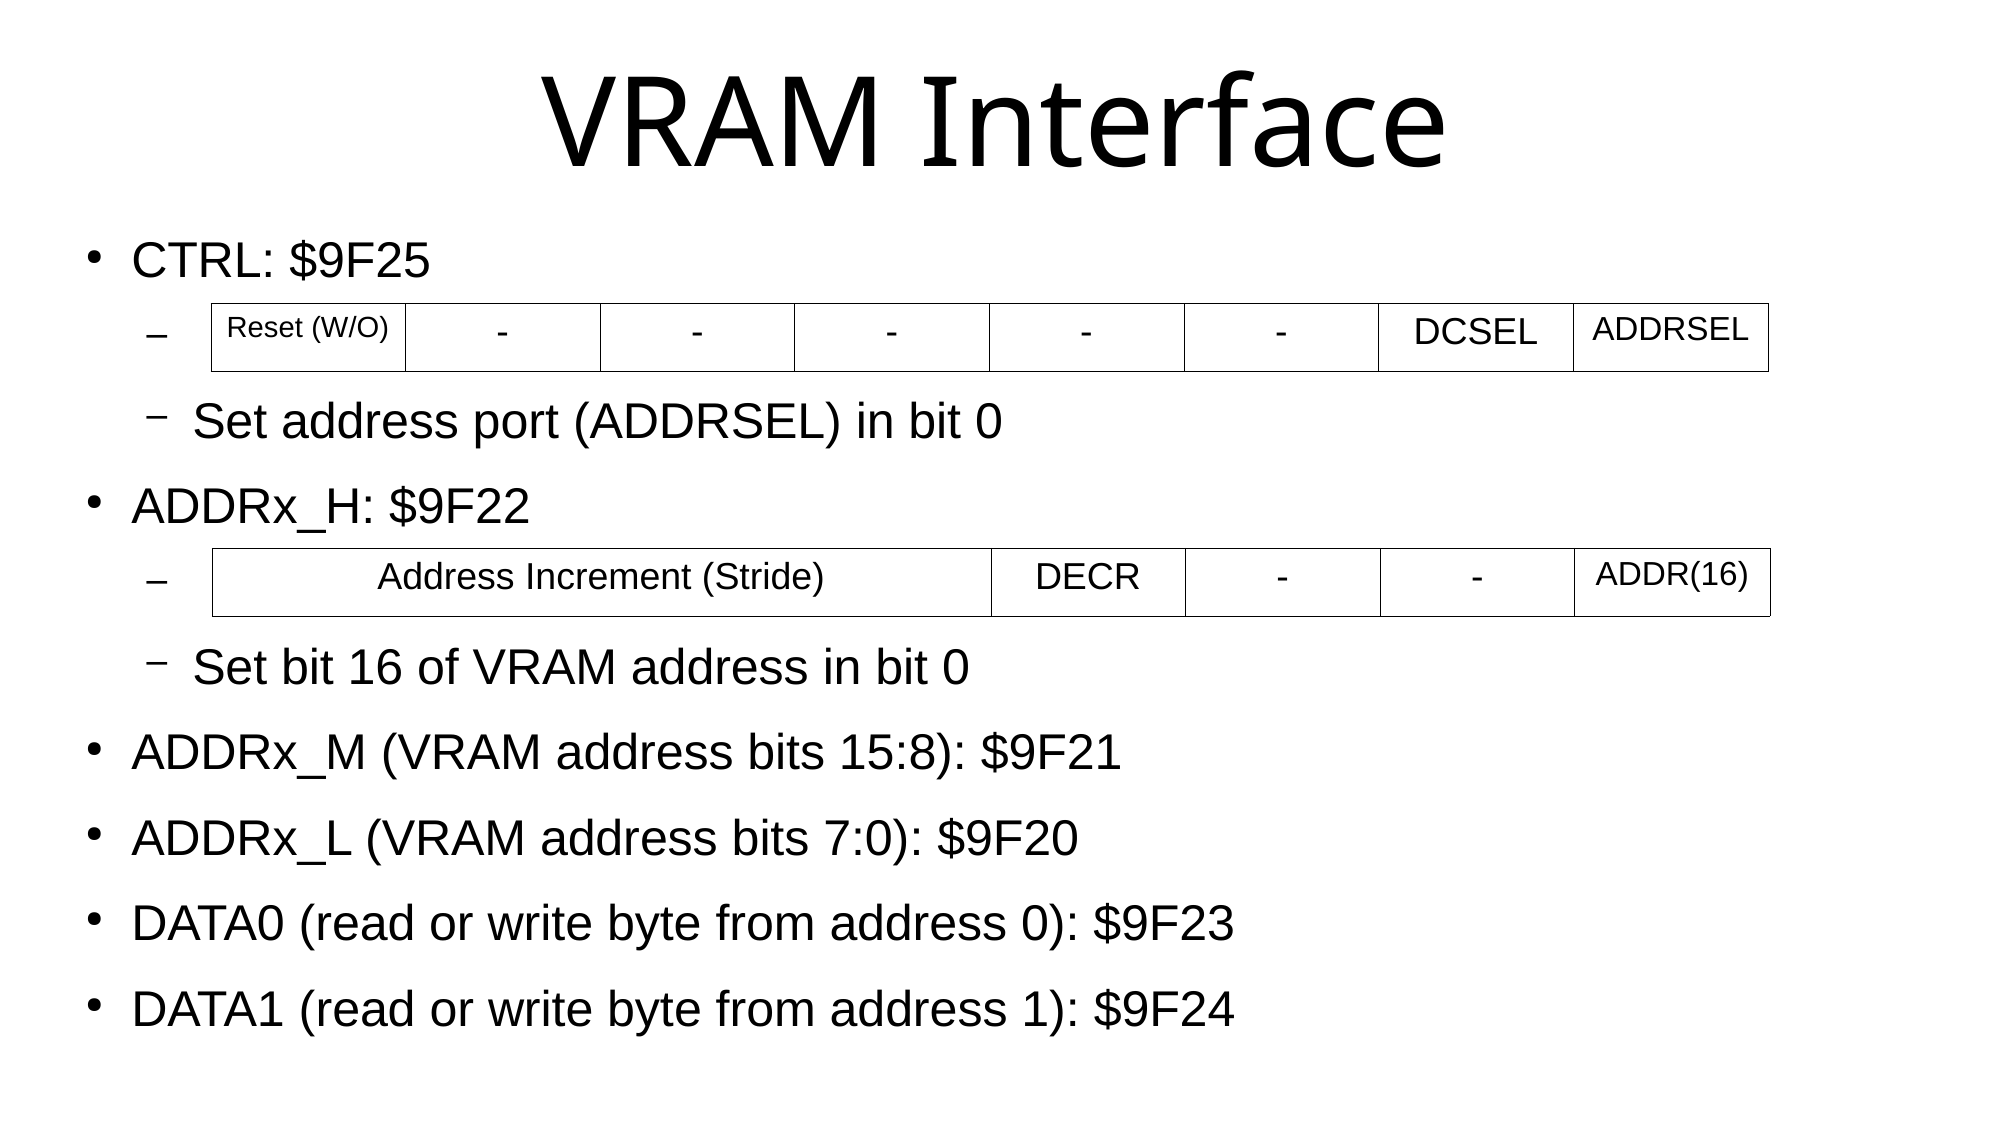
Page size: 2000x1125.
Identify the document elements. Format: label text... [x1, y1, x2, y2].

table_header - [795, 304, 989, 371]
table_header - [1186, 549, 1380, 616]
table_header ADDR(16) [1575, 549, 1770, 616]
table_header Address Increment (Stride) [213, 549, 991, 616]
table_header - [601, 304, 794, 371]
table_header Reset (W/O) [212, 304, 405, 371]
list CTRL: $9F25 Set address port (ADDRSEL) in bit 0 ADDRx_H: $9F22 Set bit 16 of VRAM address in bit 0 ADDRx_M (VRAM address bits 15:8): $9F21 ADDRx_L (VRAM address bits 7:0): $9F20 DATA0 (read or write byte from address 0): $9F23 DATA1 (read or write byte from address 1): $9F24 [55, 235, 1908, 1046]
table_header - [1185, 304, 1378, 371]
table_header - [406, 304, 600, 371]
table_header DCSEL [1379, 304, 1573, 371]
table_header - [990, 304, 1184, 371]
title VRAM Interface [28, 17, 1964, 235]
table_header DECR [992, 549, 1185, 616]
table_header - [1381, 549, 1574, 616]
table_header ADDRSEL [1574, 304, 1768, 371]
